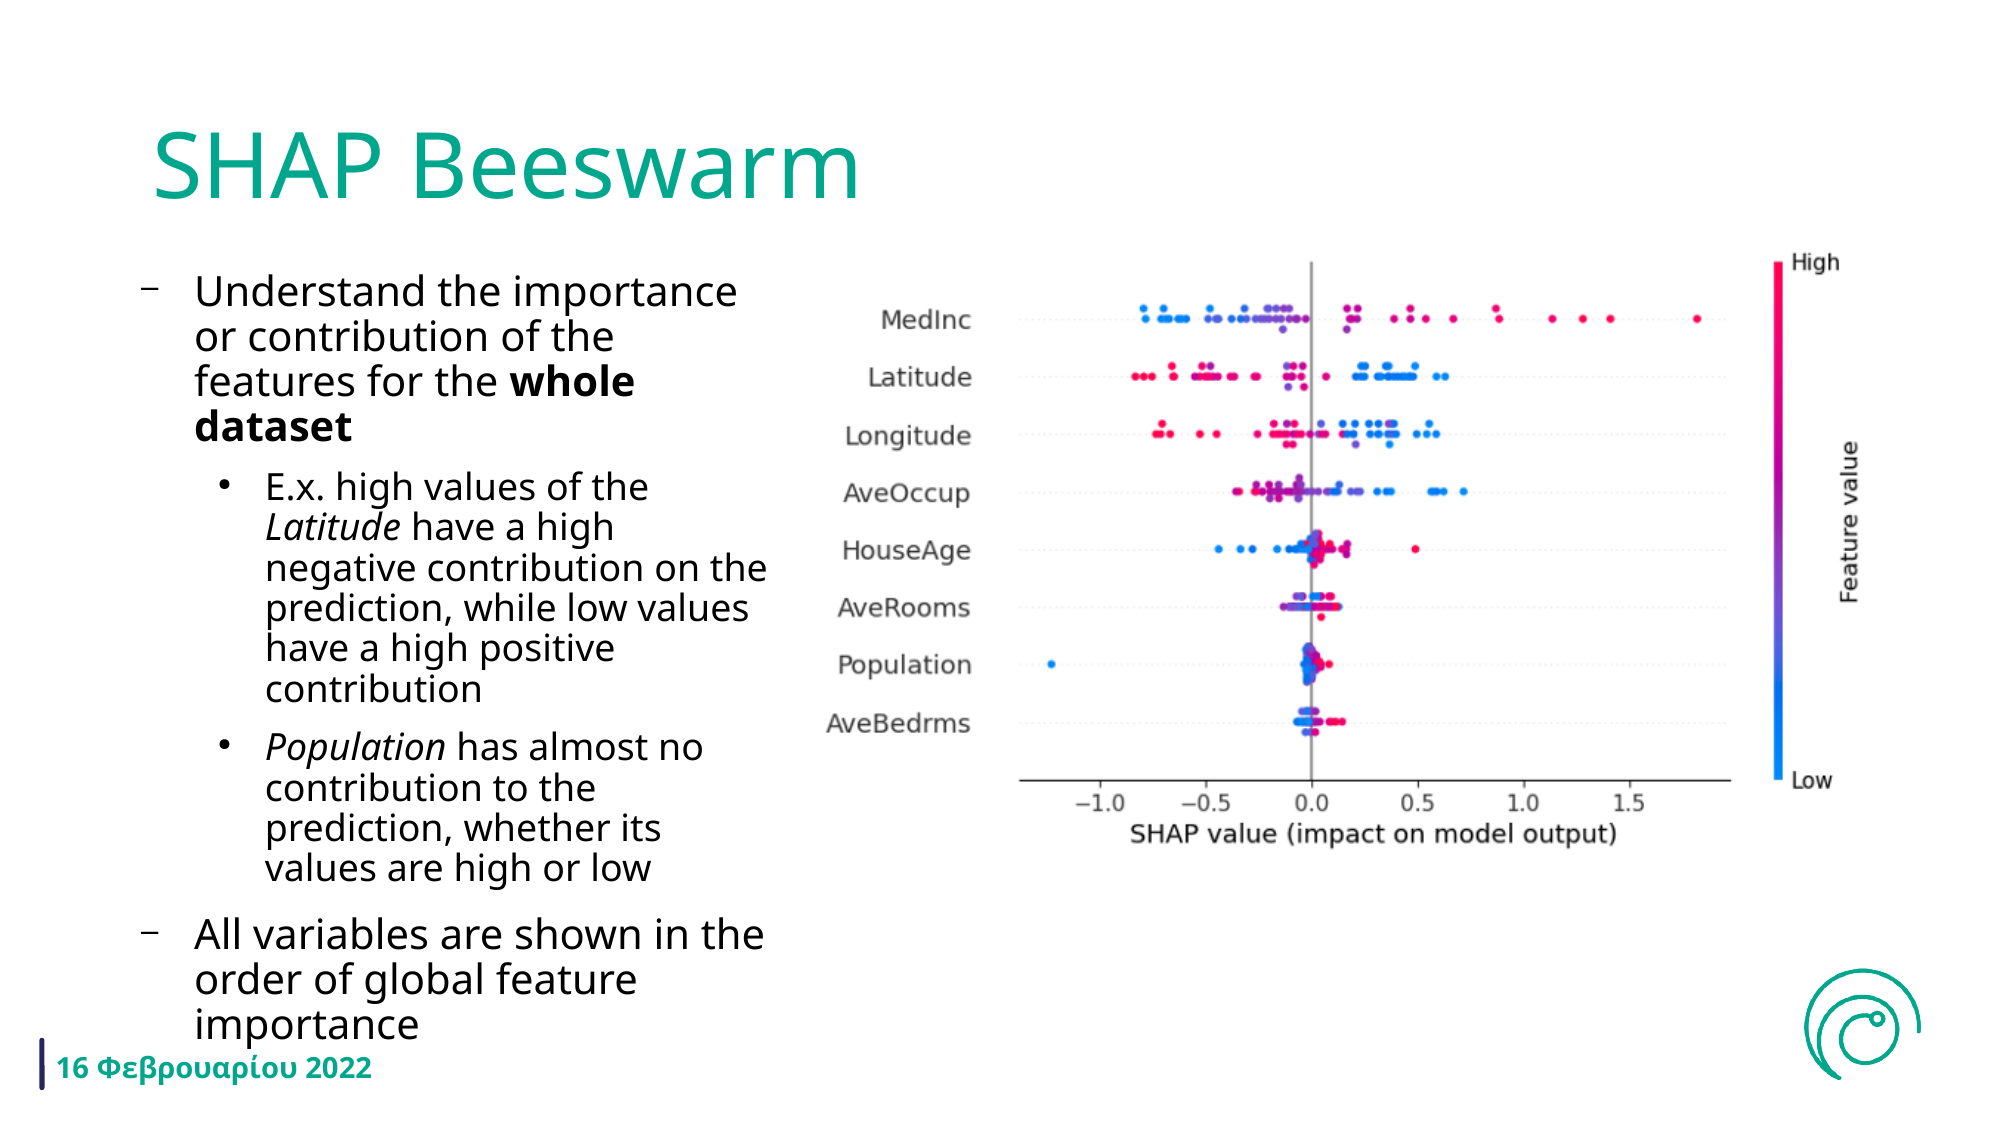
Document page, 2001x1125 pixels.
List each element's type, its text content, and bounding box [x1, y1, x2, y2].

list Understand the importance or contribution of the features for the whole dataset E.x. high values of the Latitude have a high negative contribution on the prediction, while low values have a high positive contribution Population has almost no contribution to the prediction, whether its values are high or low All variables are shown in the order of global feature importance [37, 262, 788, 976]
picture [1804, 968, 1921, 1080]
picture [812, 239, 1876, 863]
title SHAP Beeswarm [137, 59, 1921, 278]
